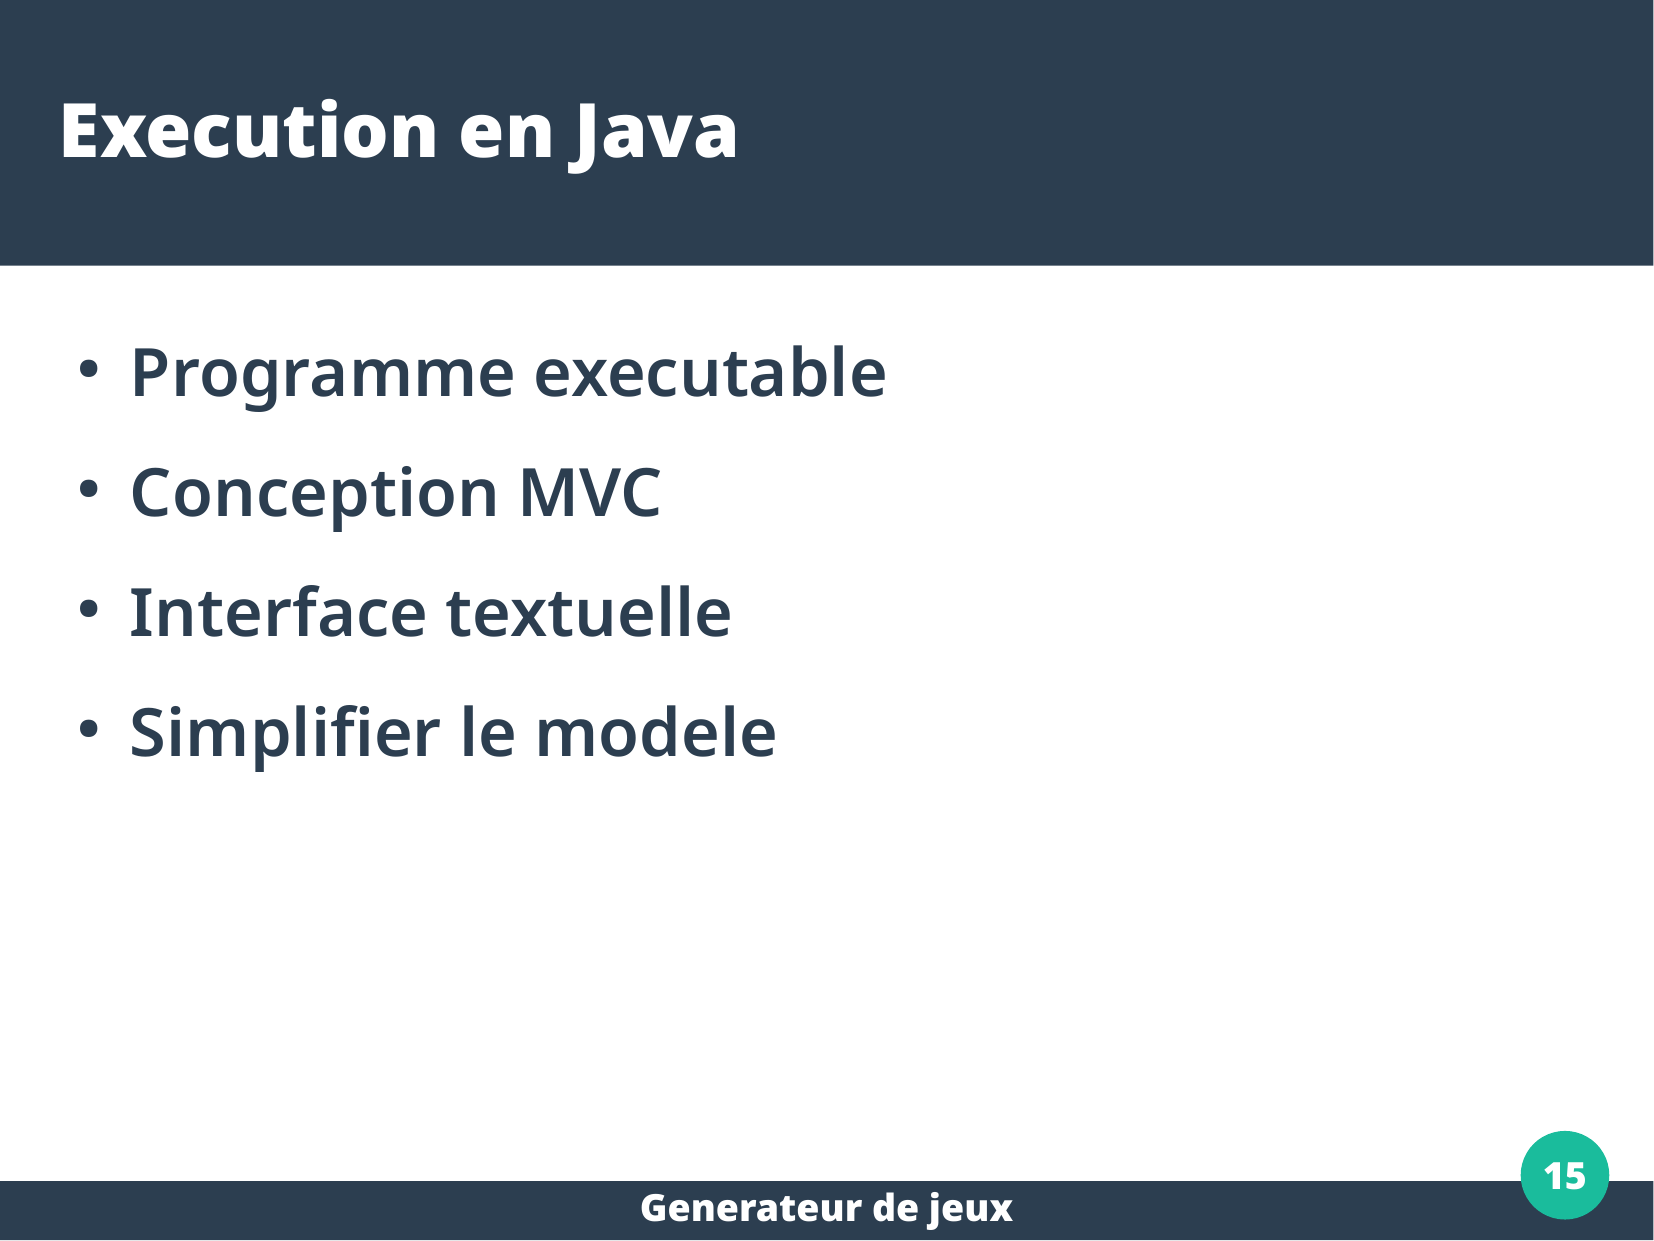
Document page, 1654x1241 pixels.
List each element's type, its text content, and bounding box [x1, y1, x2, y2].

list Programme executable Conception MVC Interface textuelle Simplifier le modele [59, 324, 1595, 1152]
title Execution en Java [59, 49, 1595, 207]
